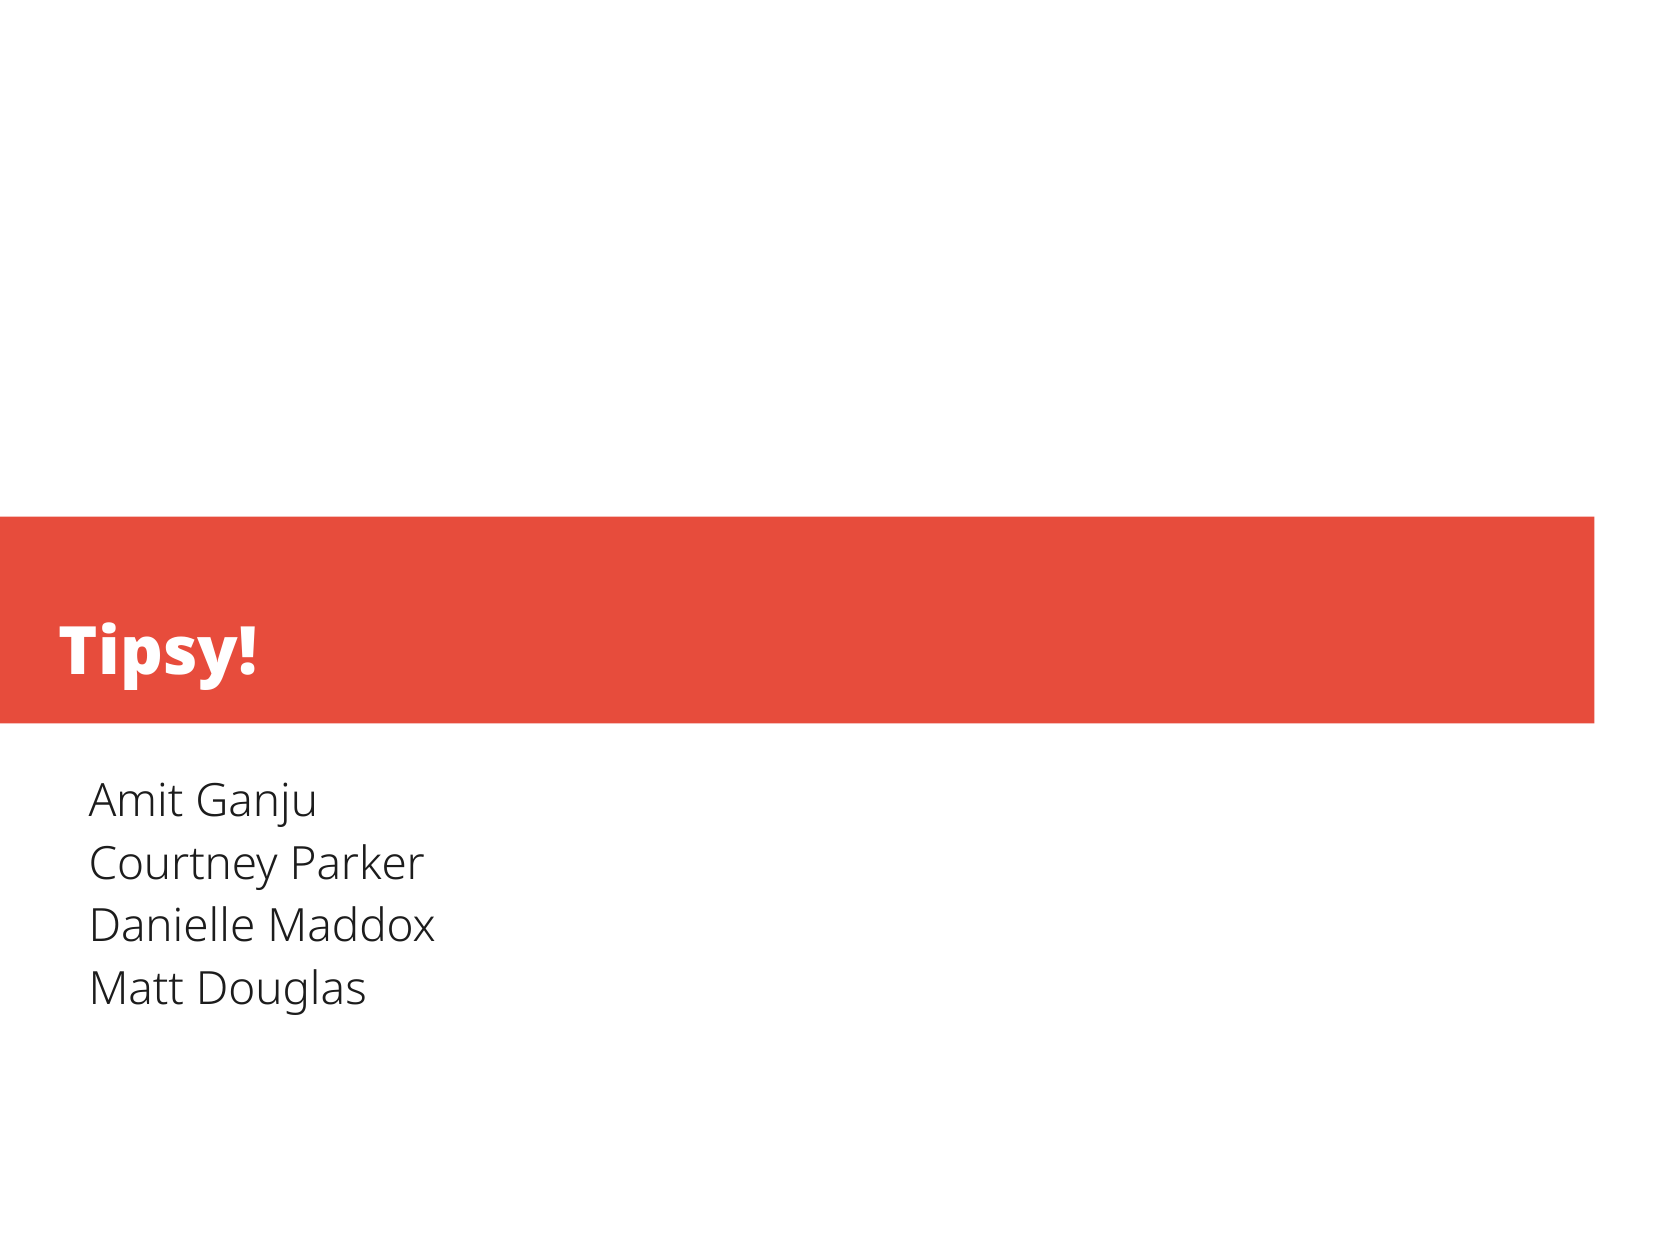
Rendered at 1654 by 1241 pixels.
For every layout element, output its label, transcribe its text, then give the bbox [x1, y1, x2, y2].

subtitle Amit Ganju Courtney Parker Danielle Maddox Matt Douglas [88, 767, 1595, 1182]
title Tipsy! [59, 546, 1595, 694]
